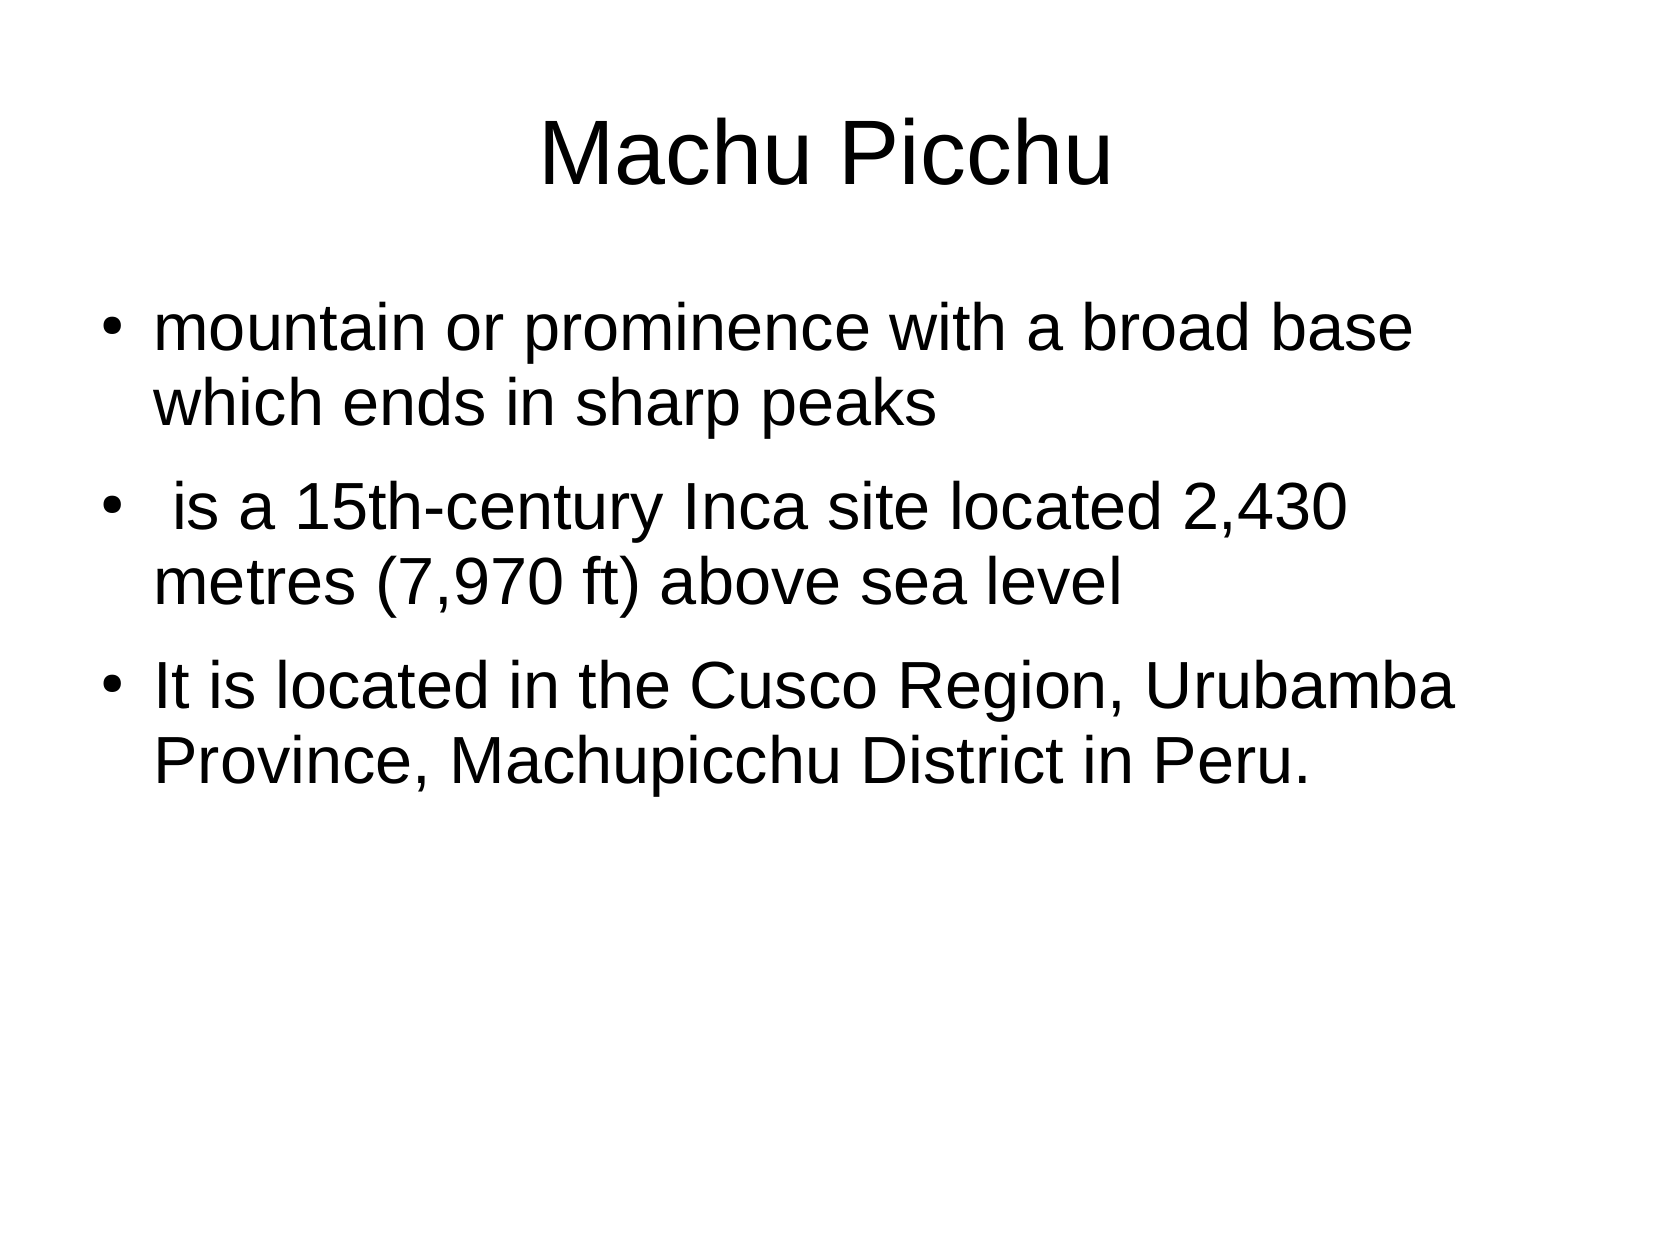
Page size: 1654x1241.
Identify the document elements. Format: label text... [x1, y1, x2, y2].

list mountain or prominence with a broad base which ends in sharp peaks is a 15th-century Inca site located 2,430 metres (7,970 ft) above sea level It is located in the Cusco Region, Urubamba Province, Machupicchu District in Peru. [82, 290, 1571, 1010]
title Machu Picchu [82, 49, 1571, 257]
